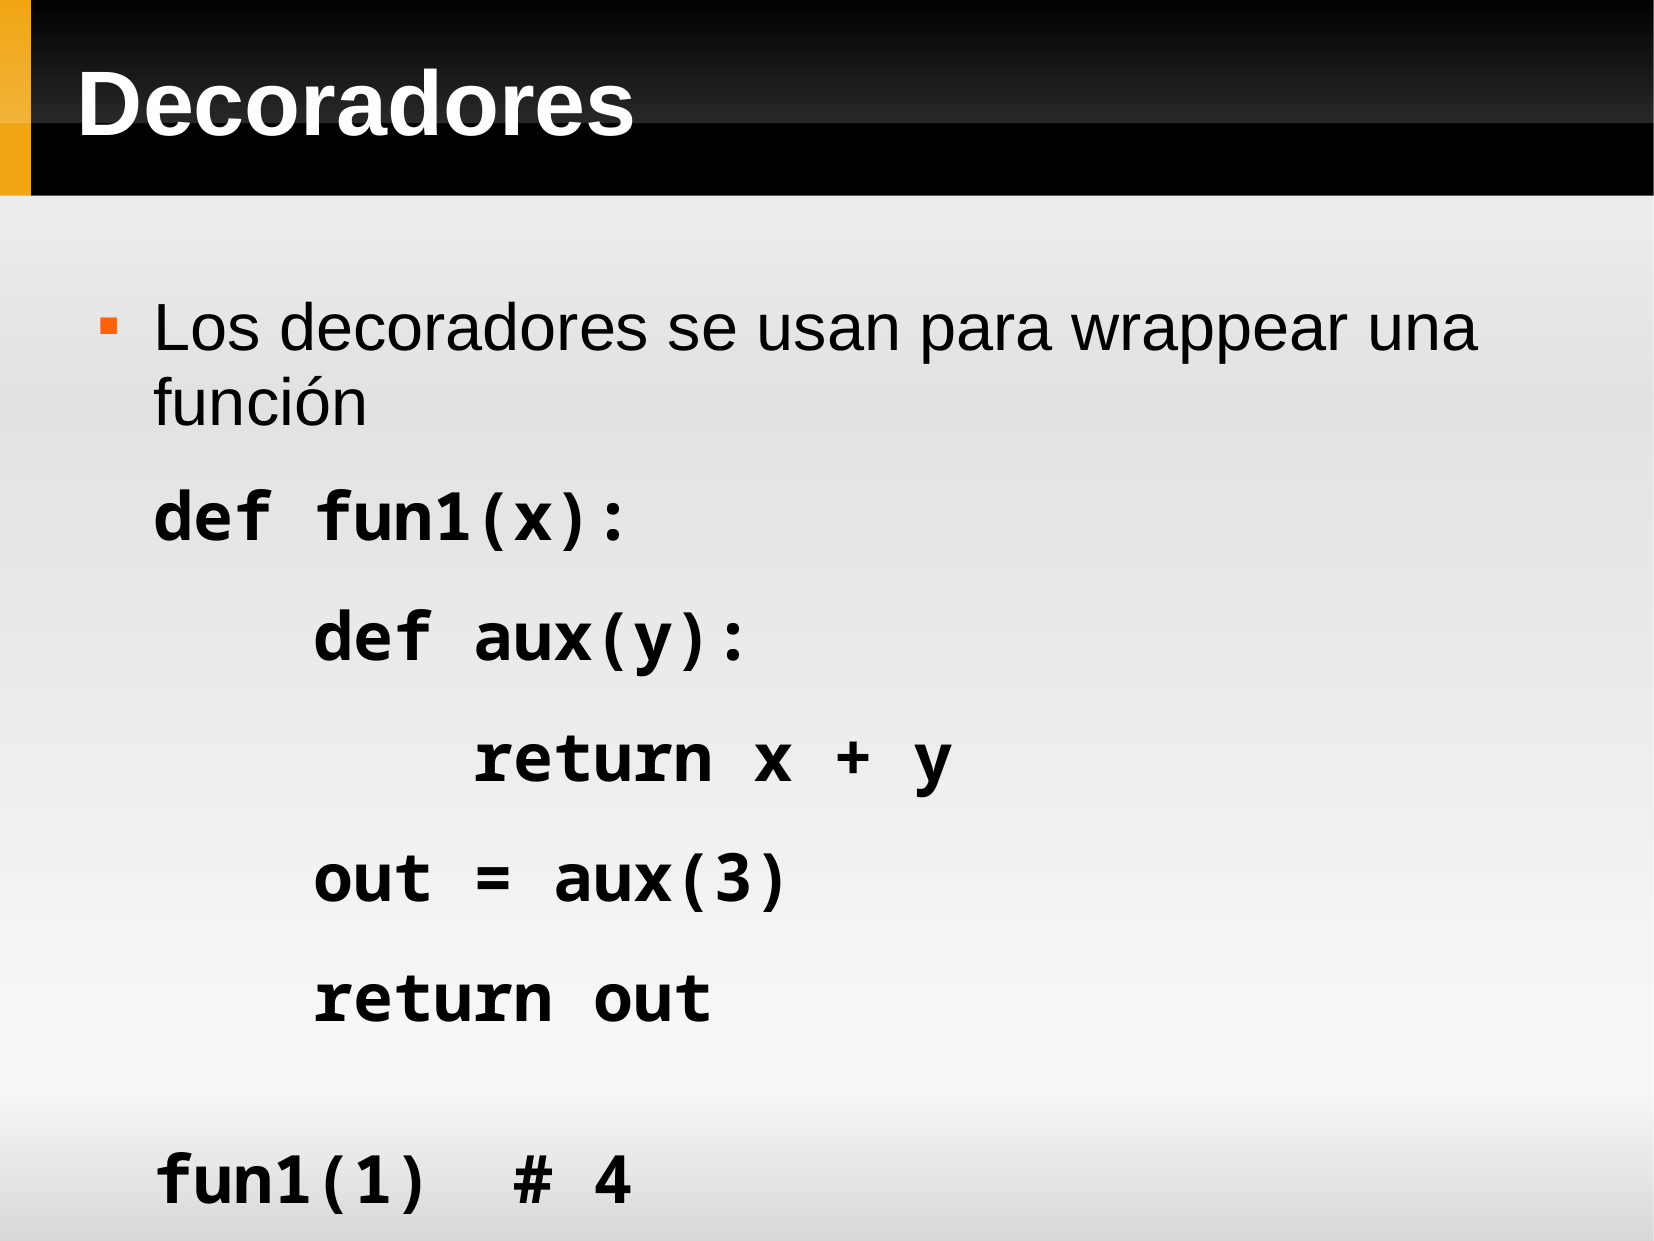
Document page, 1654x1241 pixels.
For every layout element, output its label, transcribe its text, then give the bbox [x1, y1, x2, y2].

list Los decoradores se usan para wrappear una función def fun1(x): def aux(y): return x + y out = aux(3) return out fun1(1) # 4 [82, 290, 1571, 1109]
title Decoradores [76, 0, 1565, 208]
picture [0, 0, 1654, 1241]
